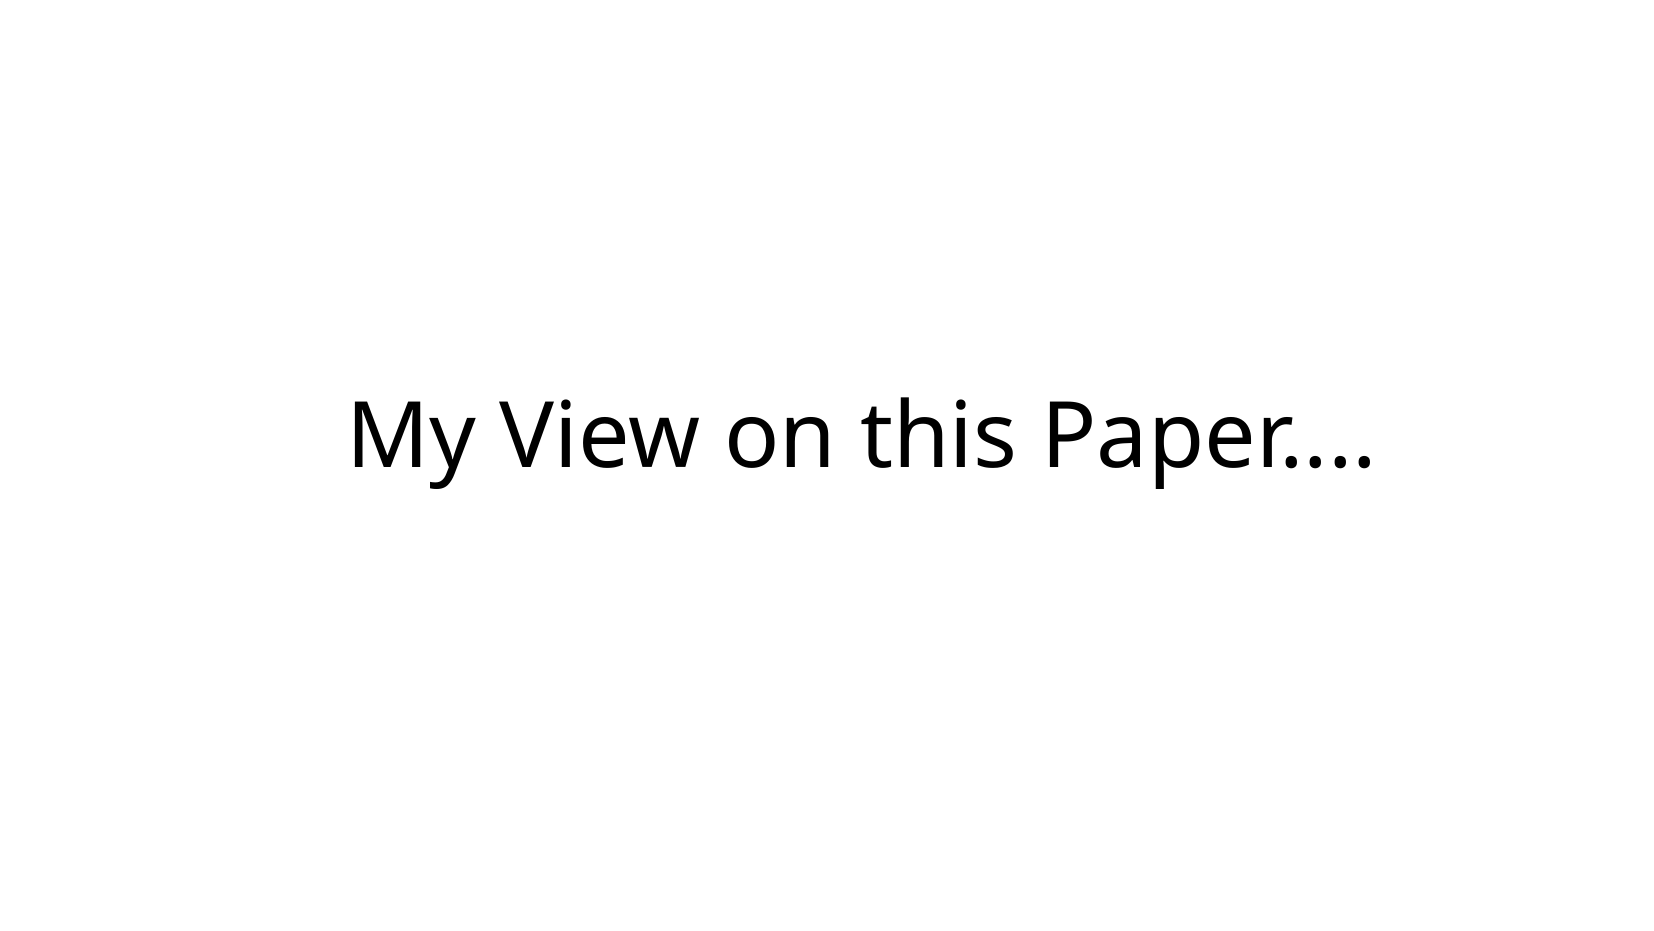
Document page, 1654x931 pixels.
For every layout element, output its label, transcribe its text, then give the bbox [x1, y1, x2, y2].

title My View on this Paper.... [118, 354, 1607, 510]
